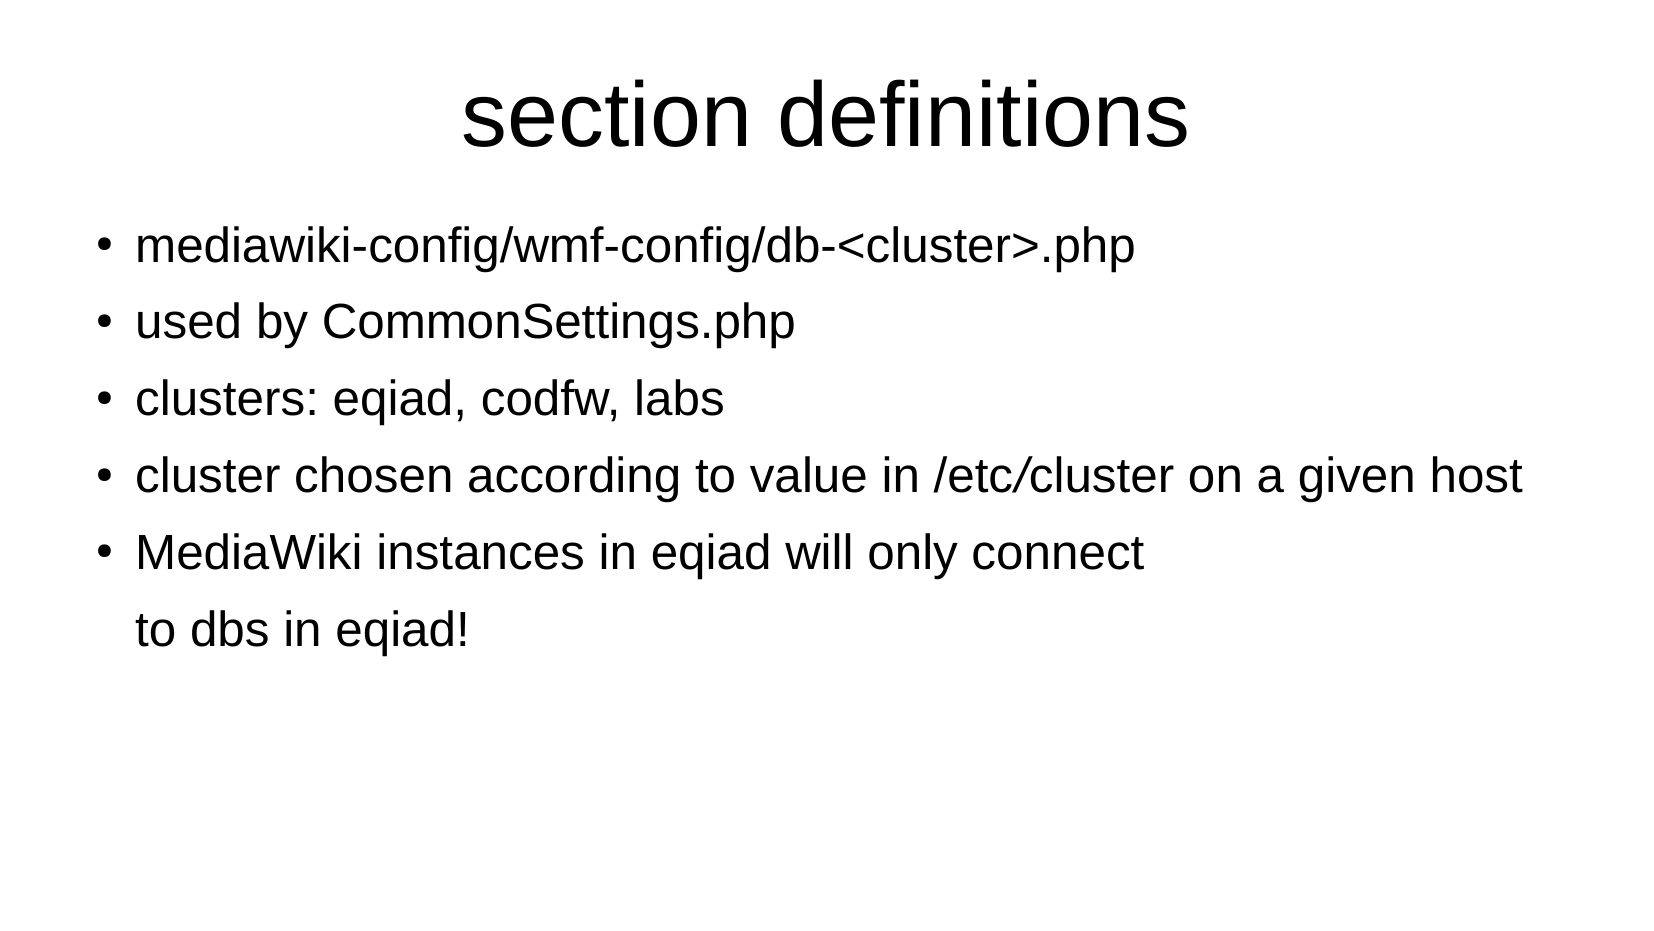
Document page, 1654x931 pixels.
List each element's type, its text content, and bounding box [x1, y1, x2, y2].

list mediawiki-config/wmf-config/db-<cluster>.php used by CommonSettings.php clusters: eqiad, codfw, labs cluster chosen according to value in /etc/cluster on a given host MediaWiki instances in eqiad will only connect to dbs in eqiad! [82, 217, 1536, 709]
title section definitions [82, 37, 1571, 193]
